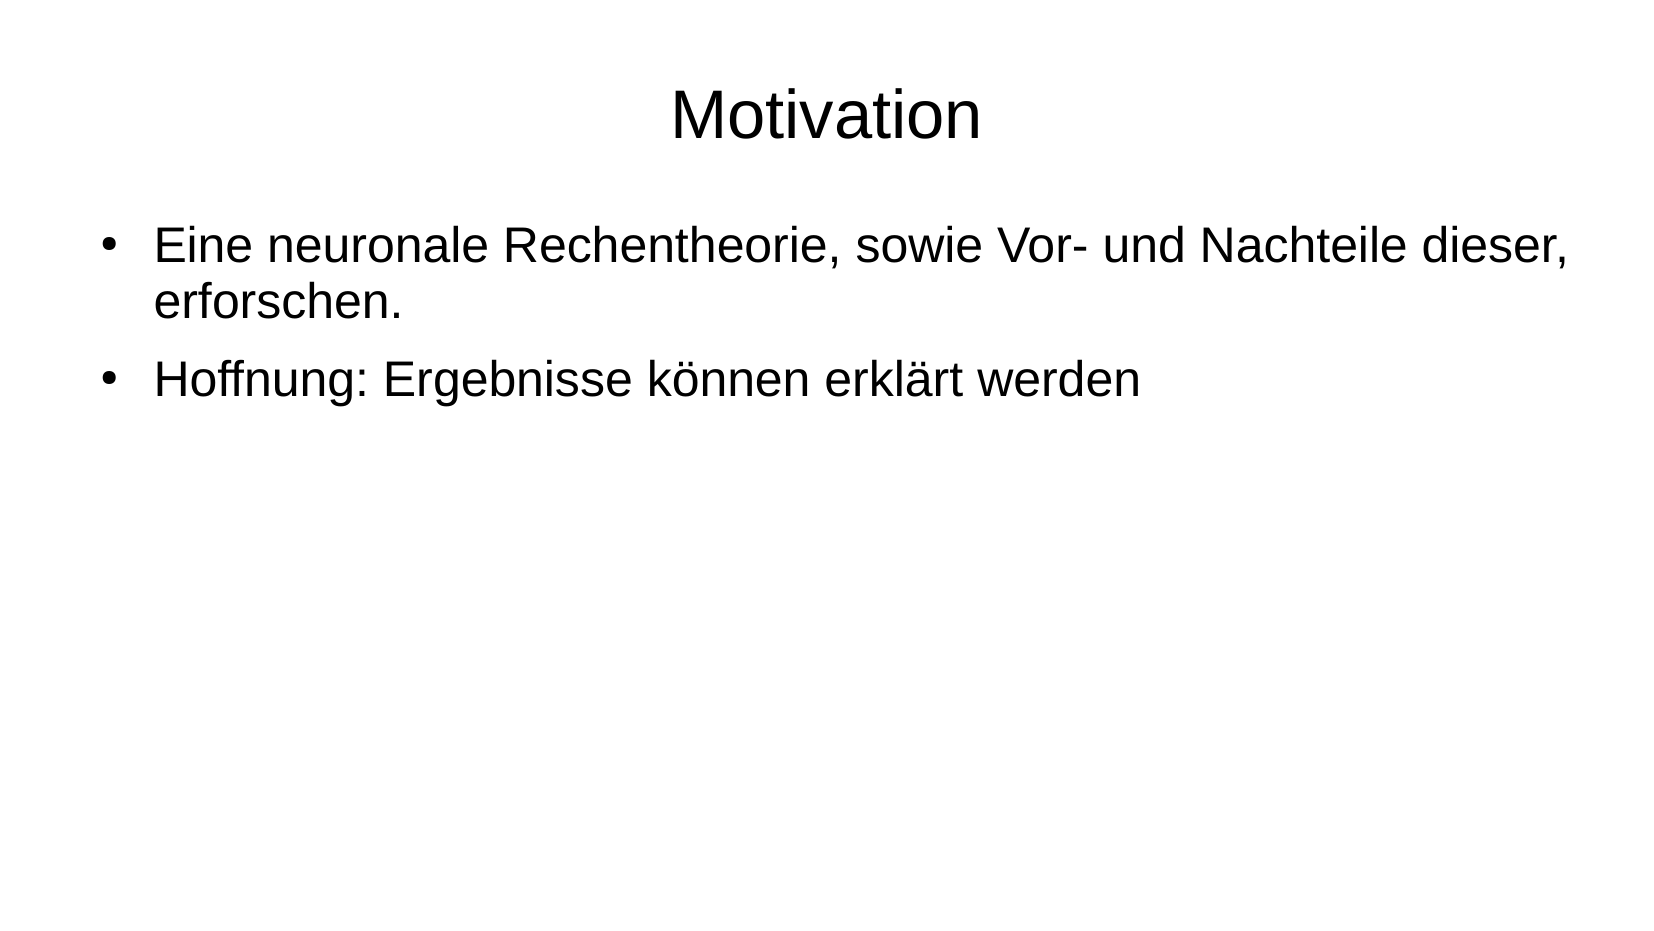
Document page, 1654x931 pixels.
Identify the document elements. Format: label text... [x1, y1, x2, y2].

title Motivation [82, 37, 1571, 193]
list Eine neuronale Rechentheorie, sowie Vor- und Nachteile dieser, erforschen. Hoffnung: Ergebnisse können erklärt werden [82, 217, 1571, 758]
